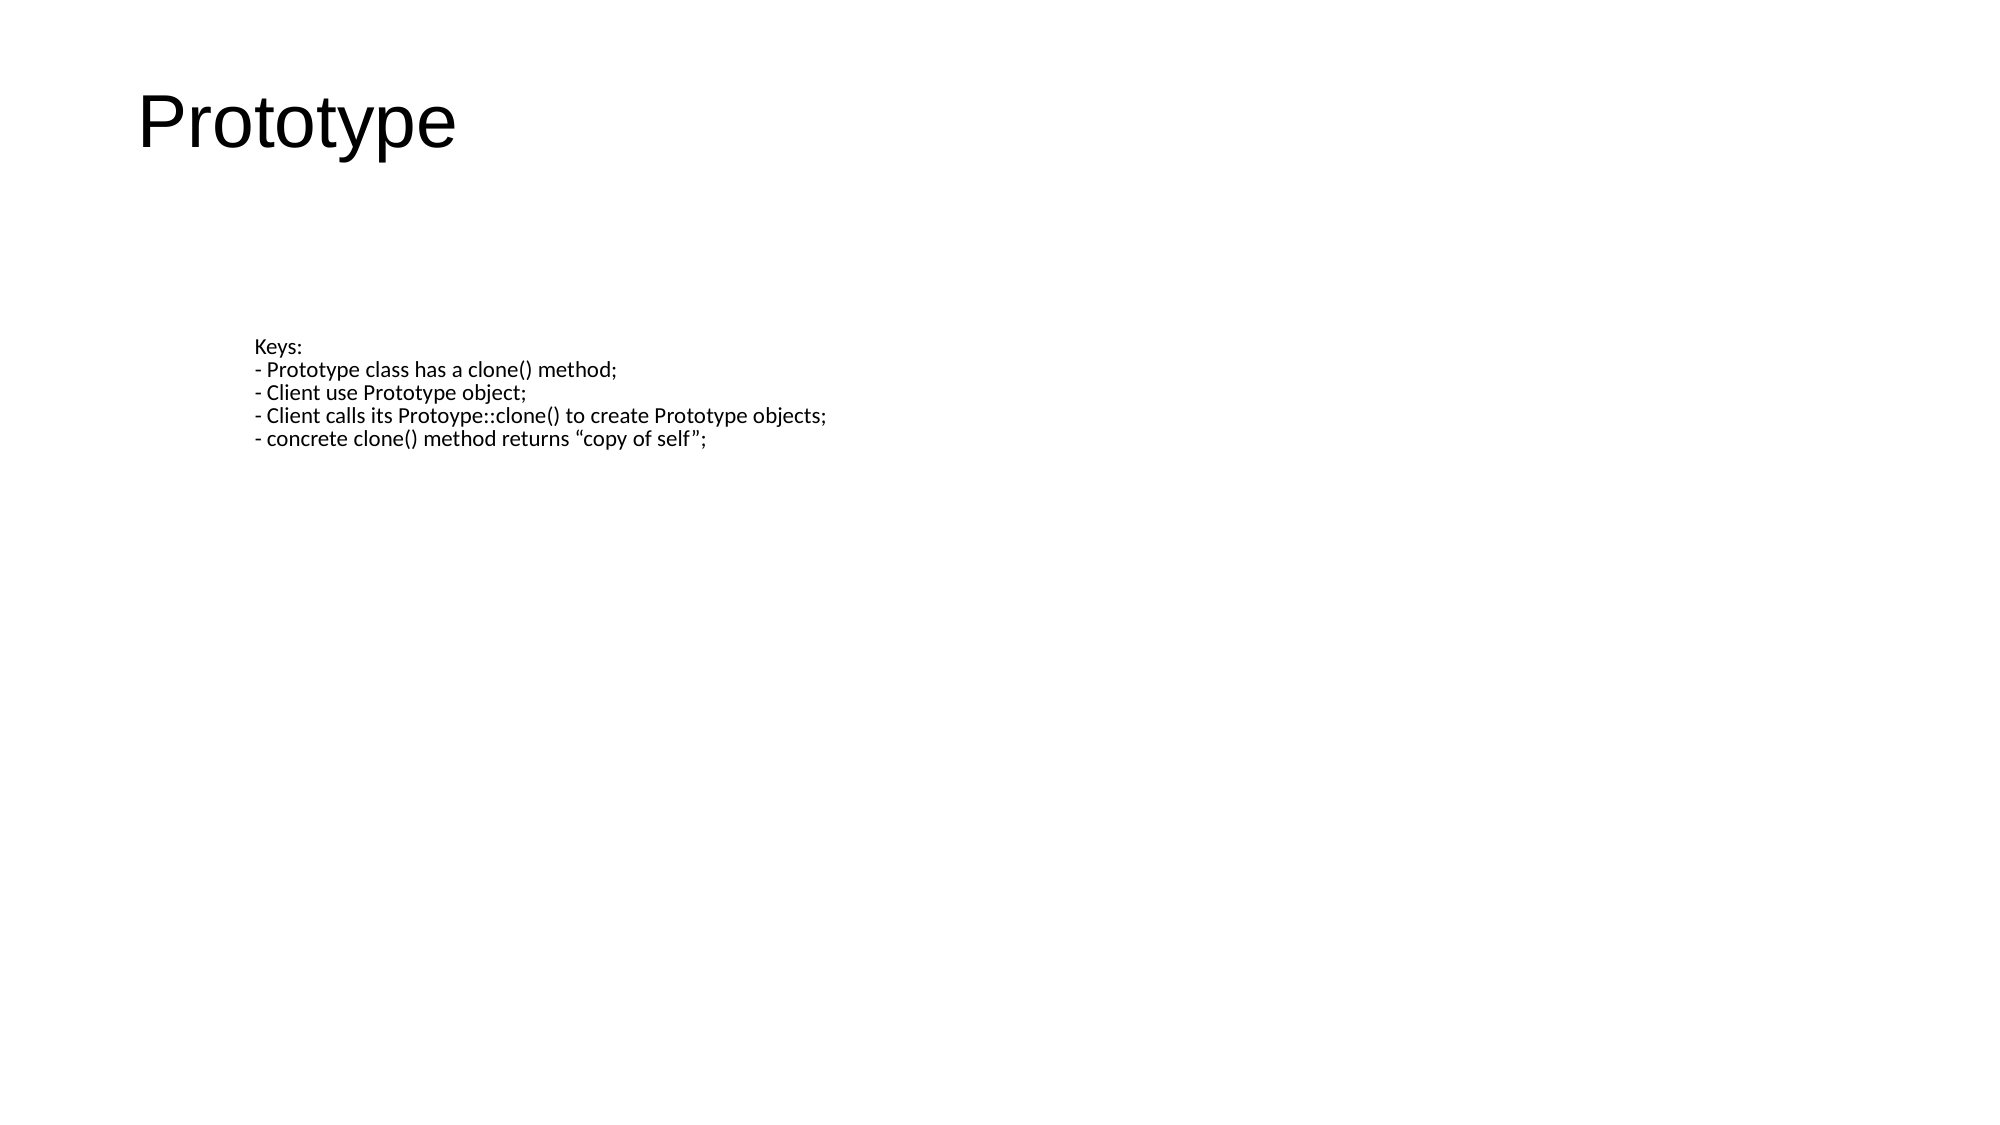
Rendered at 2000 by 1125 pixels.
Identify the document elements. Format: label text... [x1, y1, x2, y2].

text_box Keys: - Prototype class has a clone() method; - Client use Prototype object; - Client calls its Protoype::clone() to create Prototype objects; - concrete clone() method returns “copy of self”; [240, 330, 1381, 487]
title Prototype [137, 59, 466, 181]
